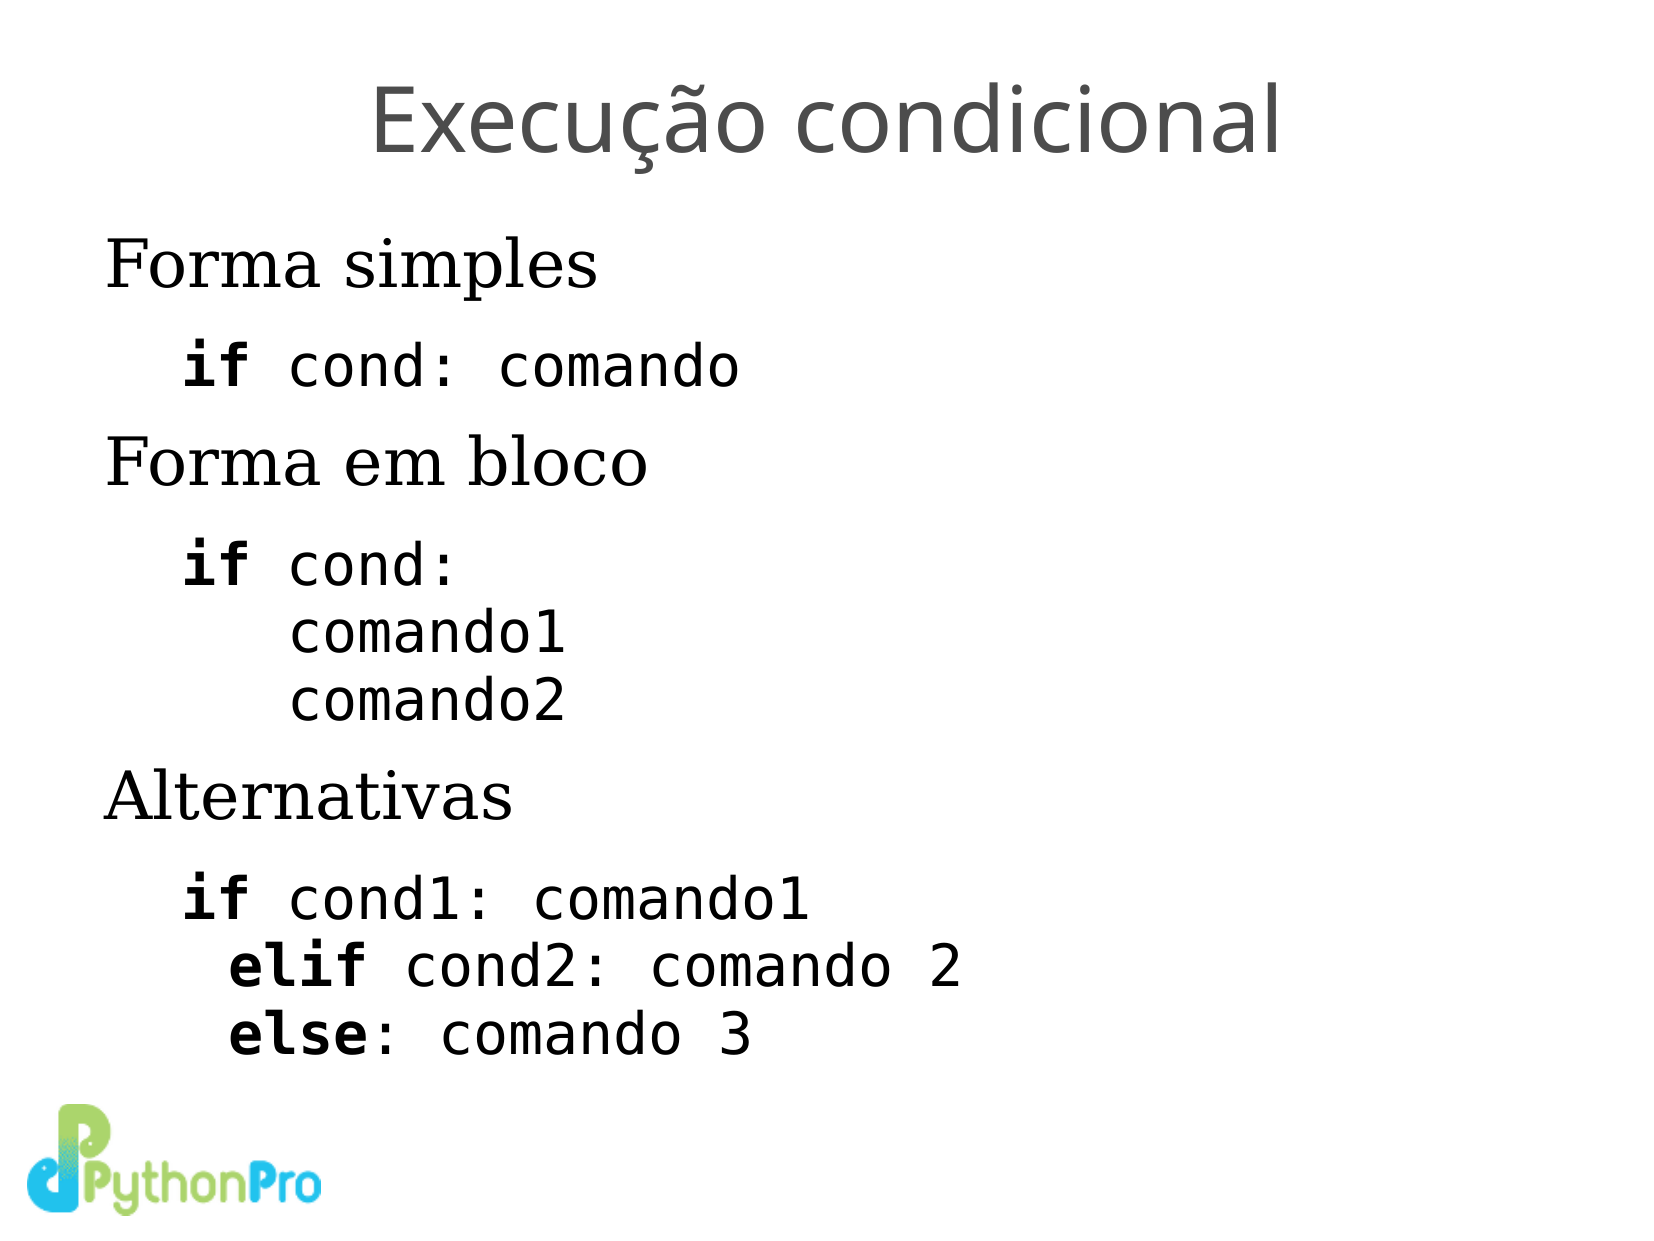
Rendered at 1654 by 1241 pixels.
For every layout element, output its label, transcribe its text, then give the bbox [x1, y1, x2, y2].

picture [27, 1104, 321, 1216]
title Execução condicional [82, 13, 1571, 222]
list Forma simples if cond: comando Forma em bloco if cond: comando1 comando2 Alternativas if cond1: comando1 elif cond2: comando 2 else: comando 3 [86, 225, 1576, 1088]
